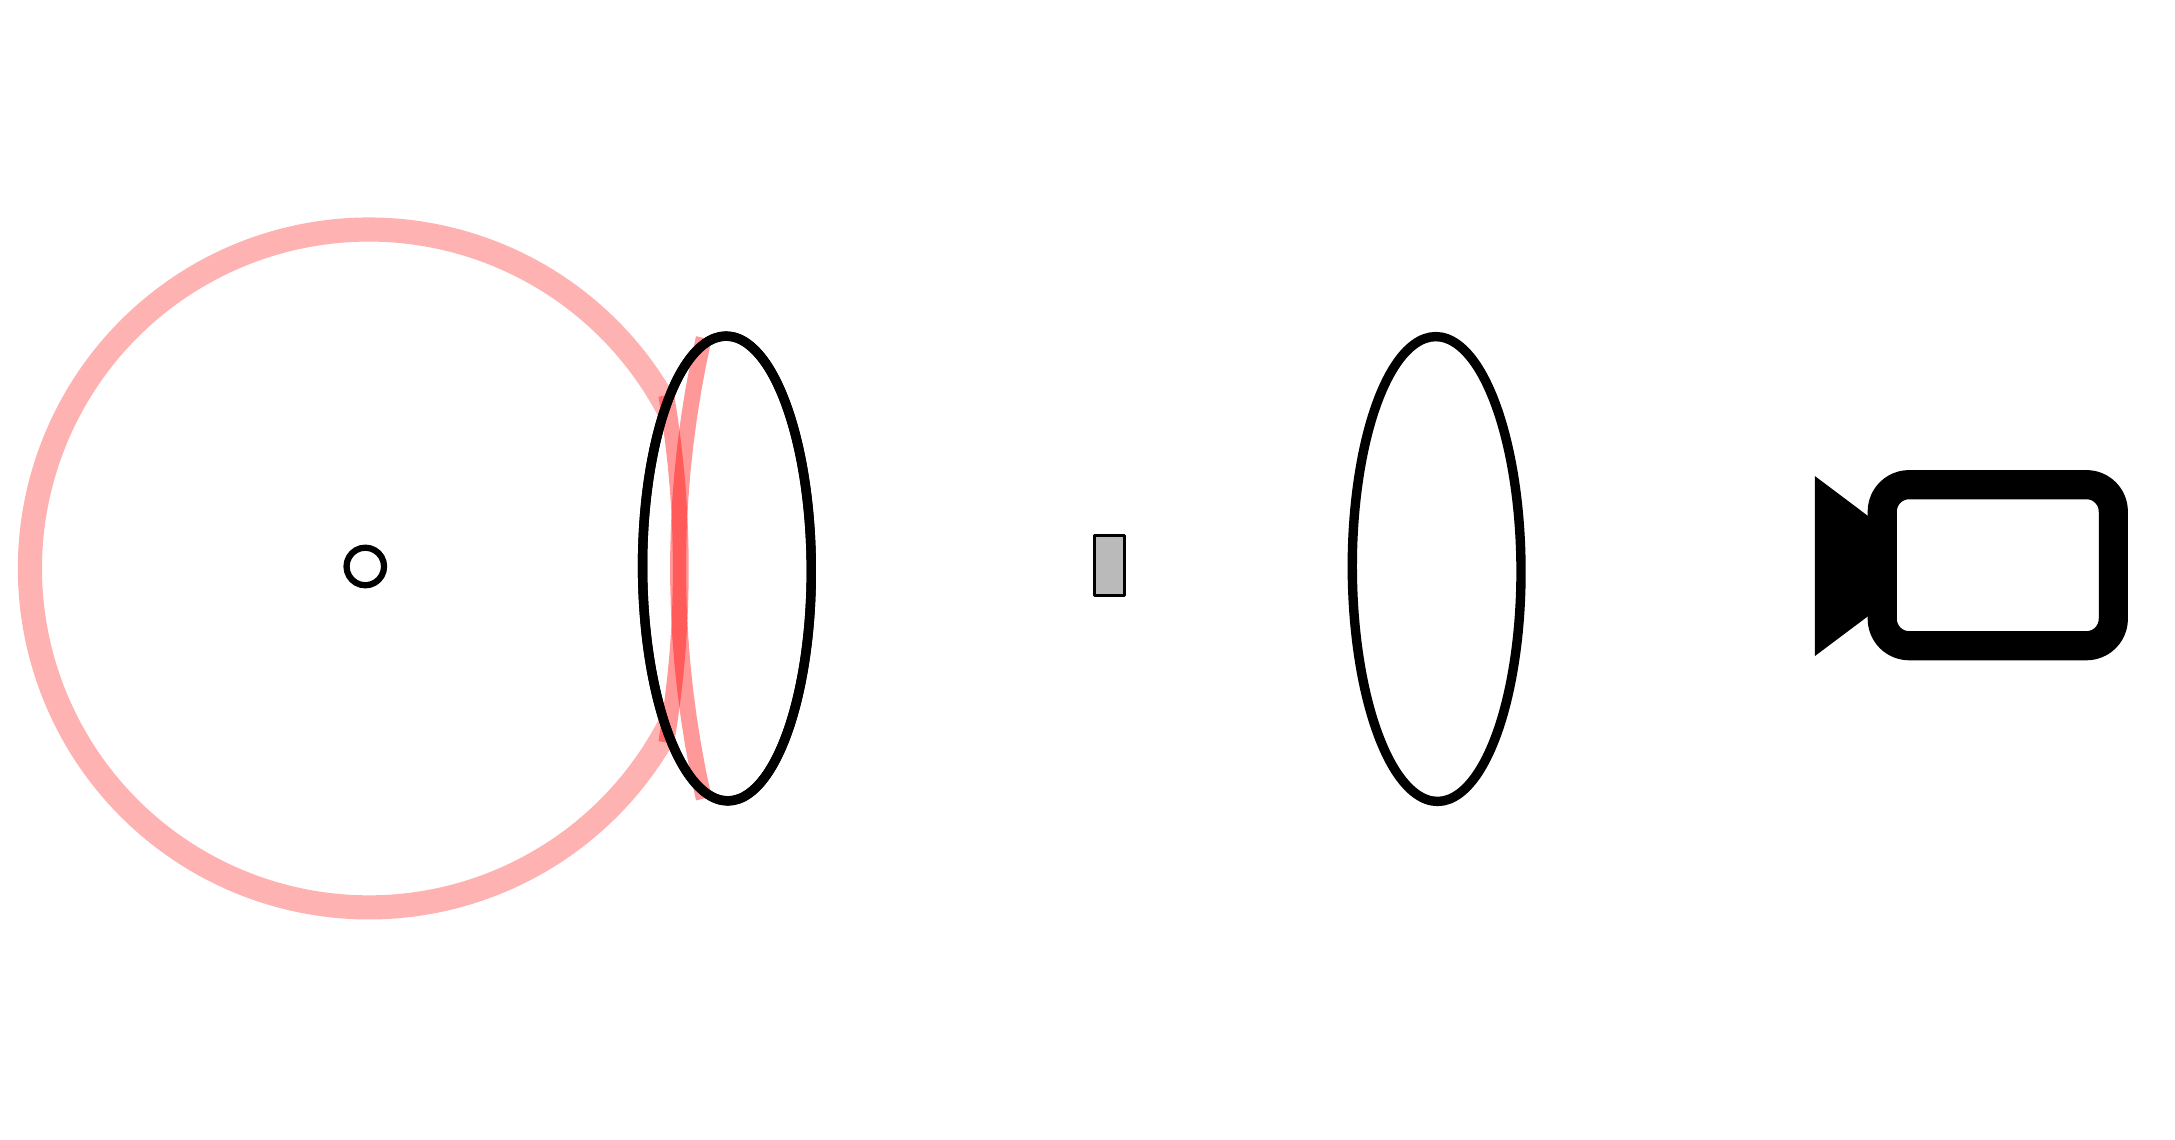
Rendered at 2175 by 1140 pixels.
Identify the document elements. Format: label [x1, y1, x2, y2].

text_box [17, 217, 669, 920]
text_box [1352, 336, 1522, 802]
text_box [693, 336, 704, 346]
text_box [1814, 476, 1875, 657]
text_box [693, 789, 704, 801]
text_box [648, 341, 806, 796]
text_box [1094, 535, 1125, 596]
text_box [1882, 484, 2114, 646]
